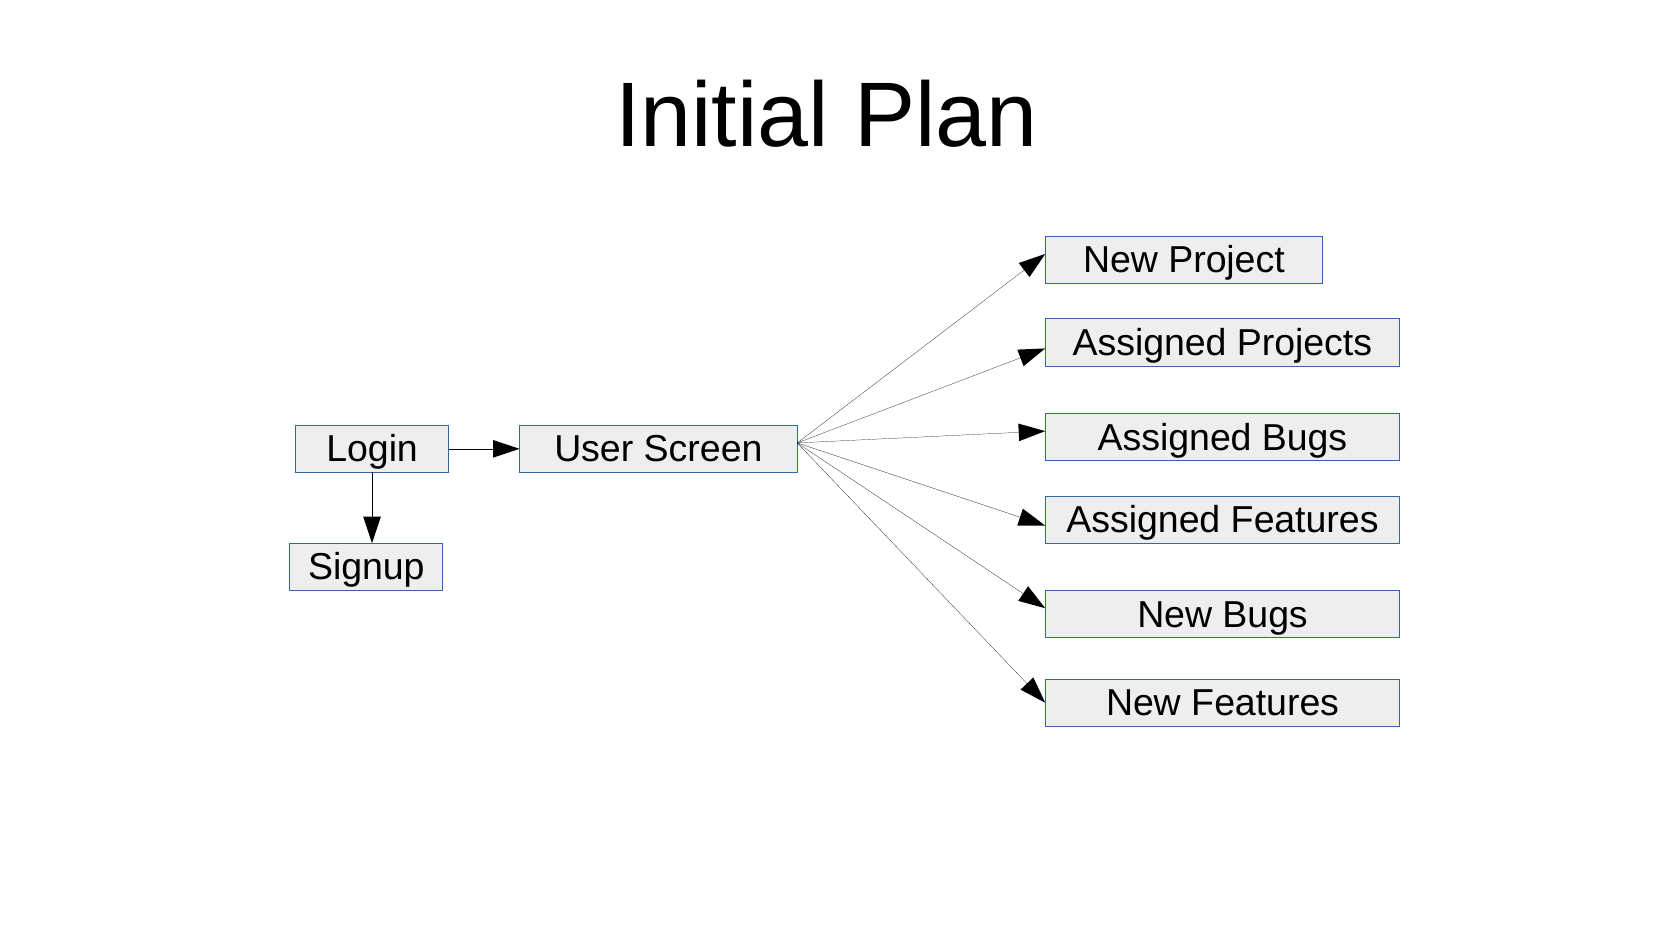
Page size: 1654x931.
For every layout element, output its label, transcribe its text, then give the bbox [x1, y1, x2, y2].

text_box Assigned Projects [1045, 318, 1400, 367]
text_box New Bugs [1045, 590, 1400, 638]
text_box Signup [289, 543, 443, 591]
text_box Login [295, 425, 449, 473]
text_box New Features [1045, 679, 1400, 727]
text_box New Project [1045, 236, 1323, 284]
text_box Assigned Bugs [1045, 413, 1400, 461]
text_box User Screen [519, 425, 798, 473]
title Initial Plan [82, 37, 1571, 193]
text_box Assigned Features [1045, 496, 1400, 544]
